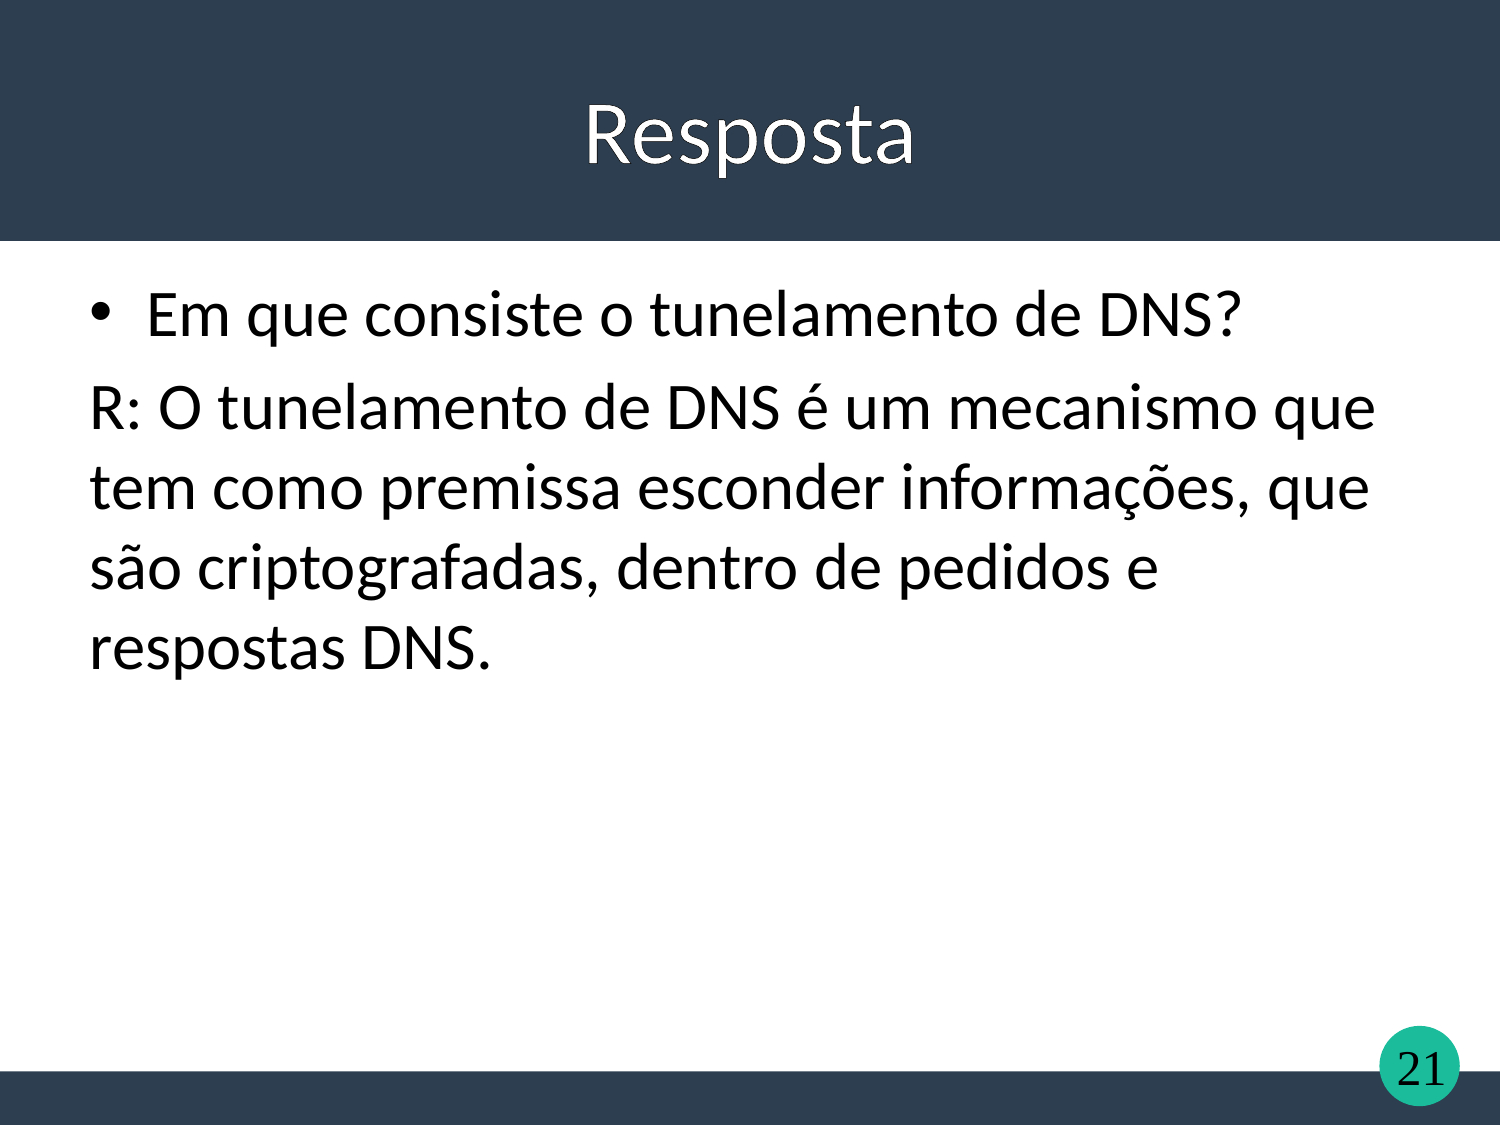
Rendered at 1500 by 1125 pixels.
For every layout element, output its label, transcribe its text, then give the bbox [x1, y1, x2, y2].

text_box Resposta [75, 33, 1425, 221]
text_box <número> [1381, 1027, 1500, 1103]
text_box Em que consiste o tunelamento de DNS? R: O tunelamento de DNS é um mecanismo que tem como premissa esconder informações, que são criptografadas, dentro de pedidos e respostas DNS. [75, 262, 1425, 1005]
